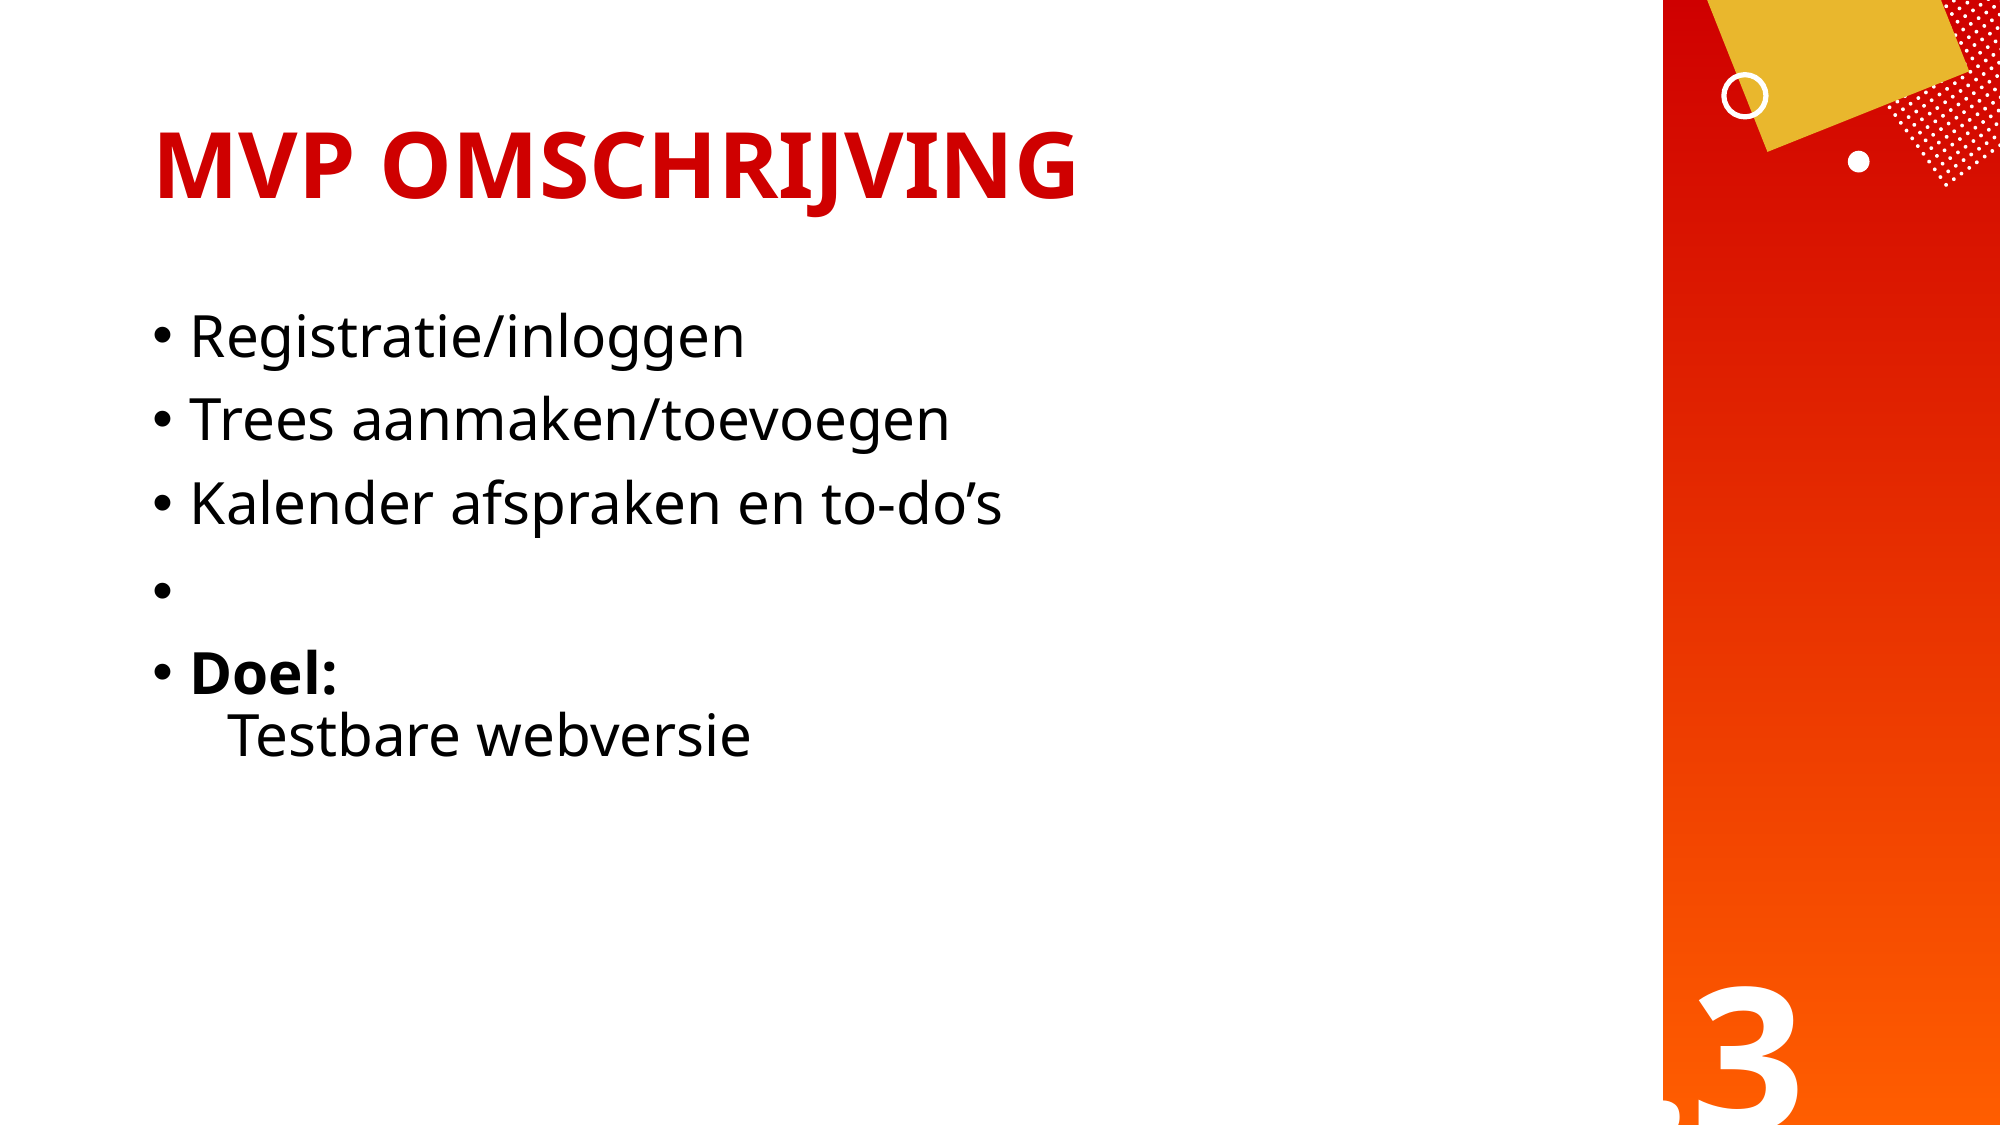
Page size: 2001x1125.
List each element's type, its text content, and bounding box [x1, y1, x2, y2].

text_box .3 [1619, 914, 1837, 1125]
picture [1573, 0, 2000, 187]
title MVP OMSCHRIJVING [137, 59, 1663, 278]
list Registratie/inloggen Trees aanmaken/toevoegen Kalender afspraken en to-do’s Doel: Testbare webversie [137, 299, 1529, 1014]
text_box [1663, 187, 2000, 1125]
